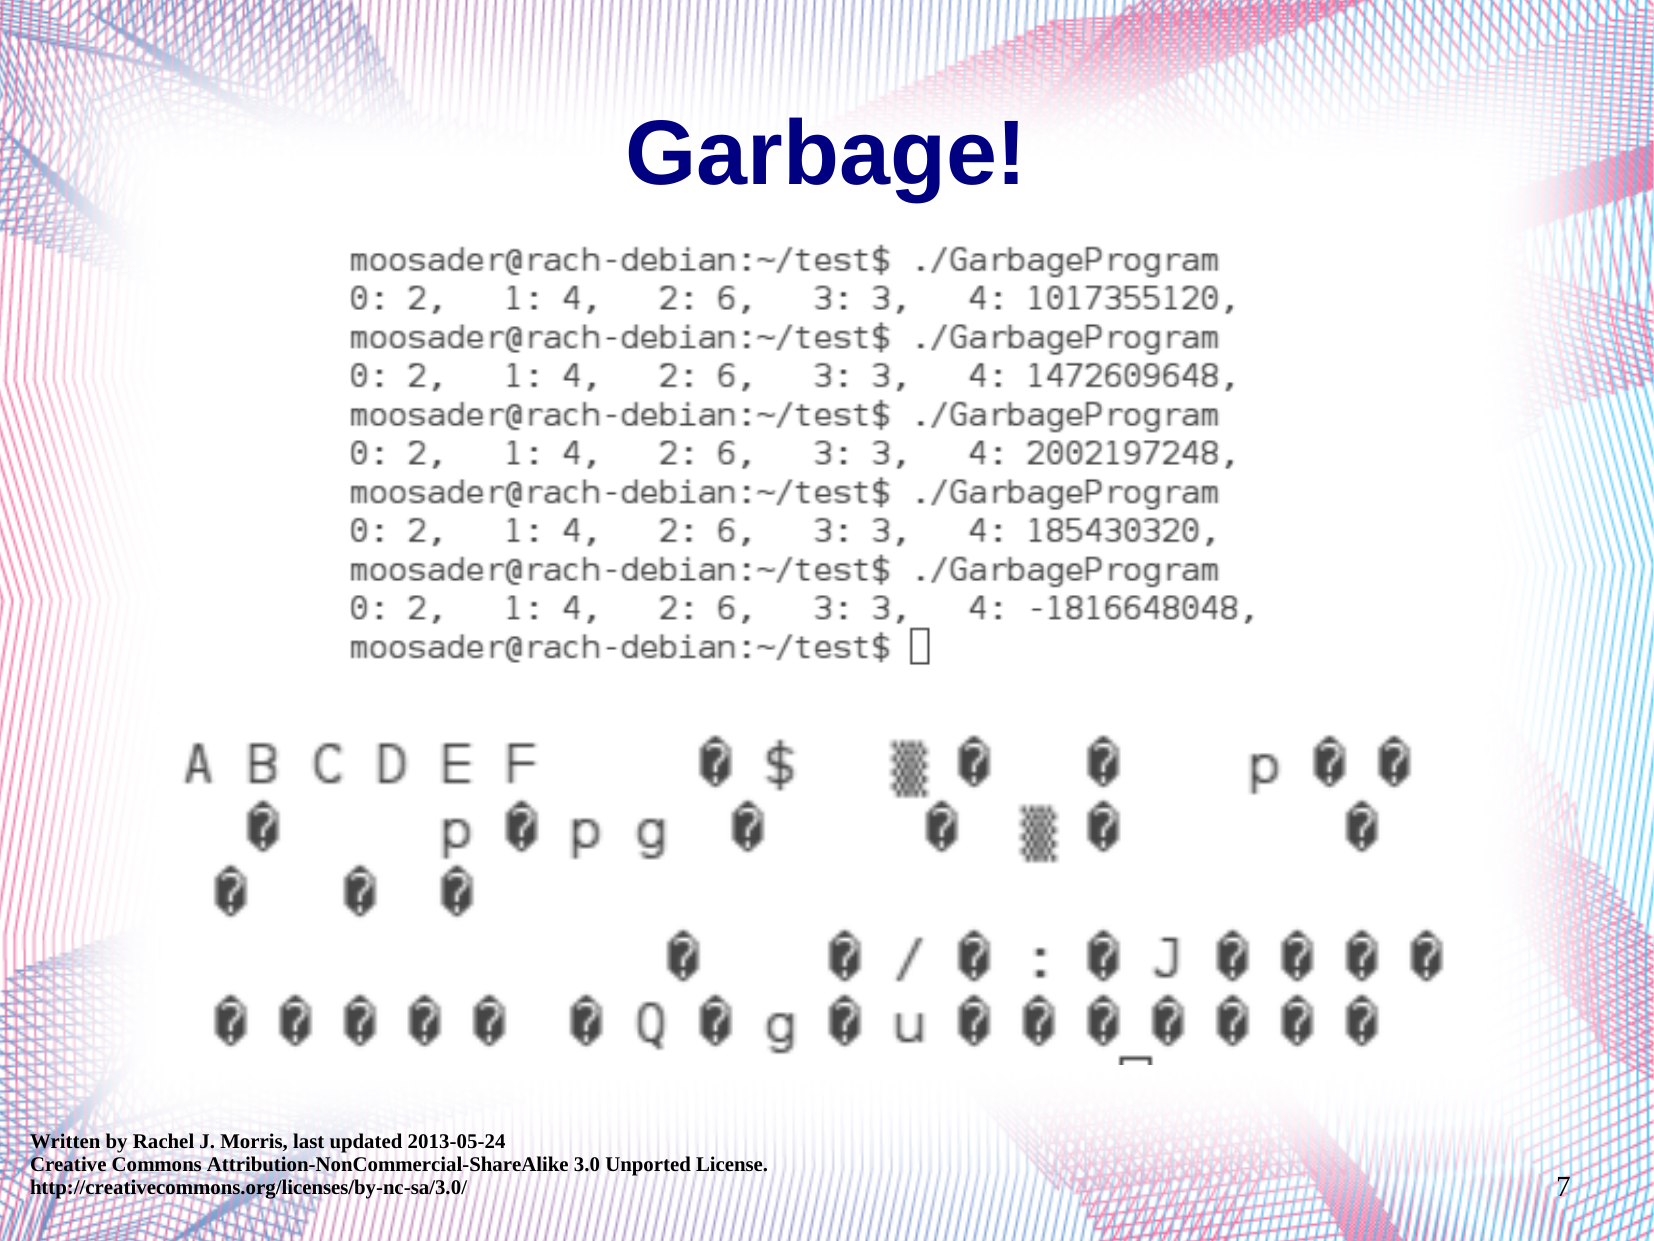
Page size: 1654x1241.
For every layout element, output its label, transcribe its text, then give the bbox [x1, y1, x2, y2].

title Garbage! [82, 49, 1571, 257]
picture [0, 0, 1654, 1241]
